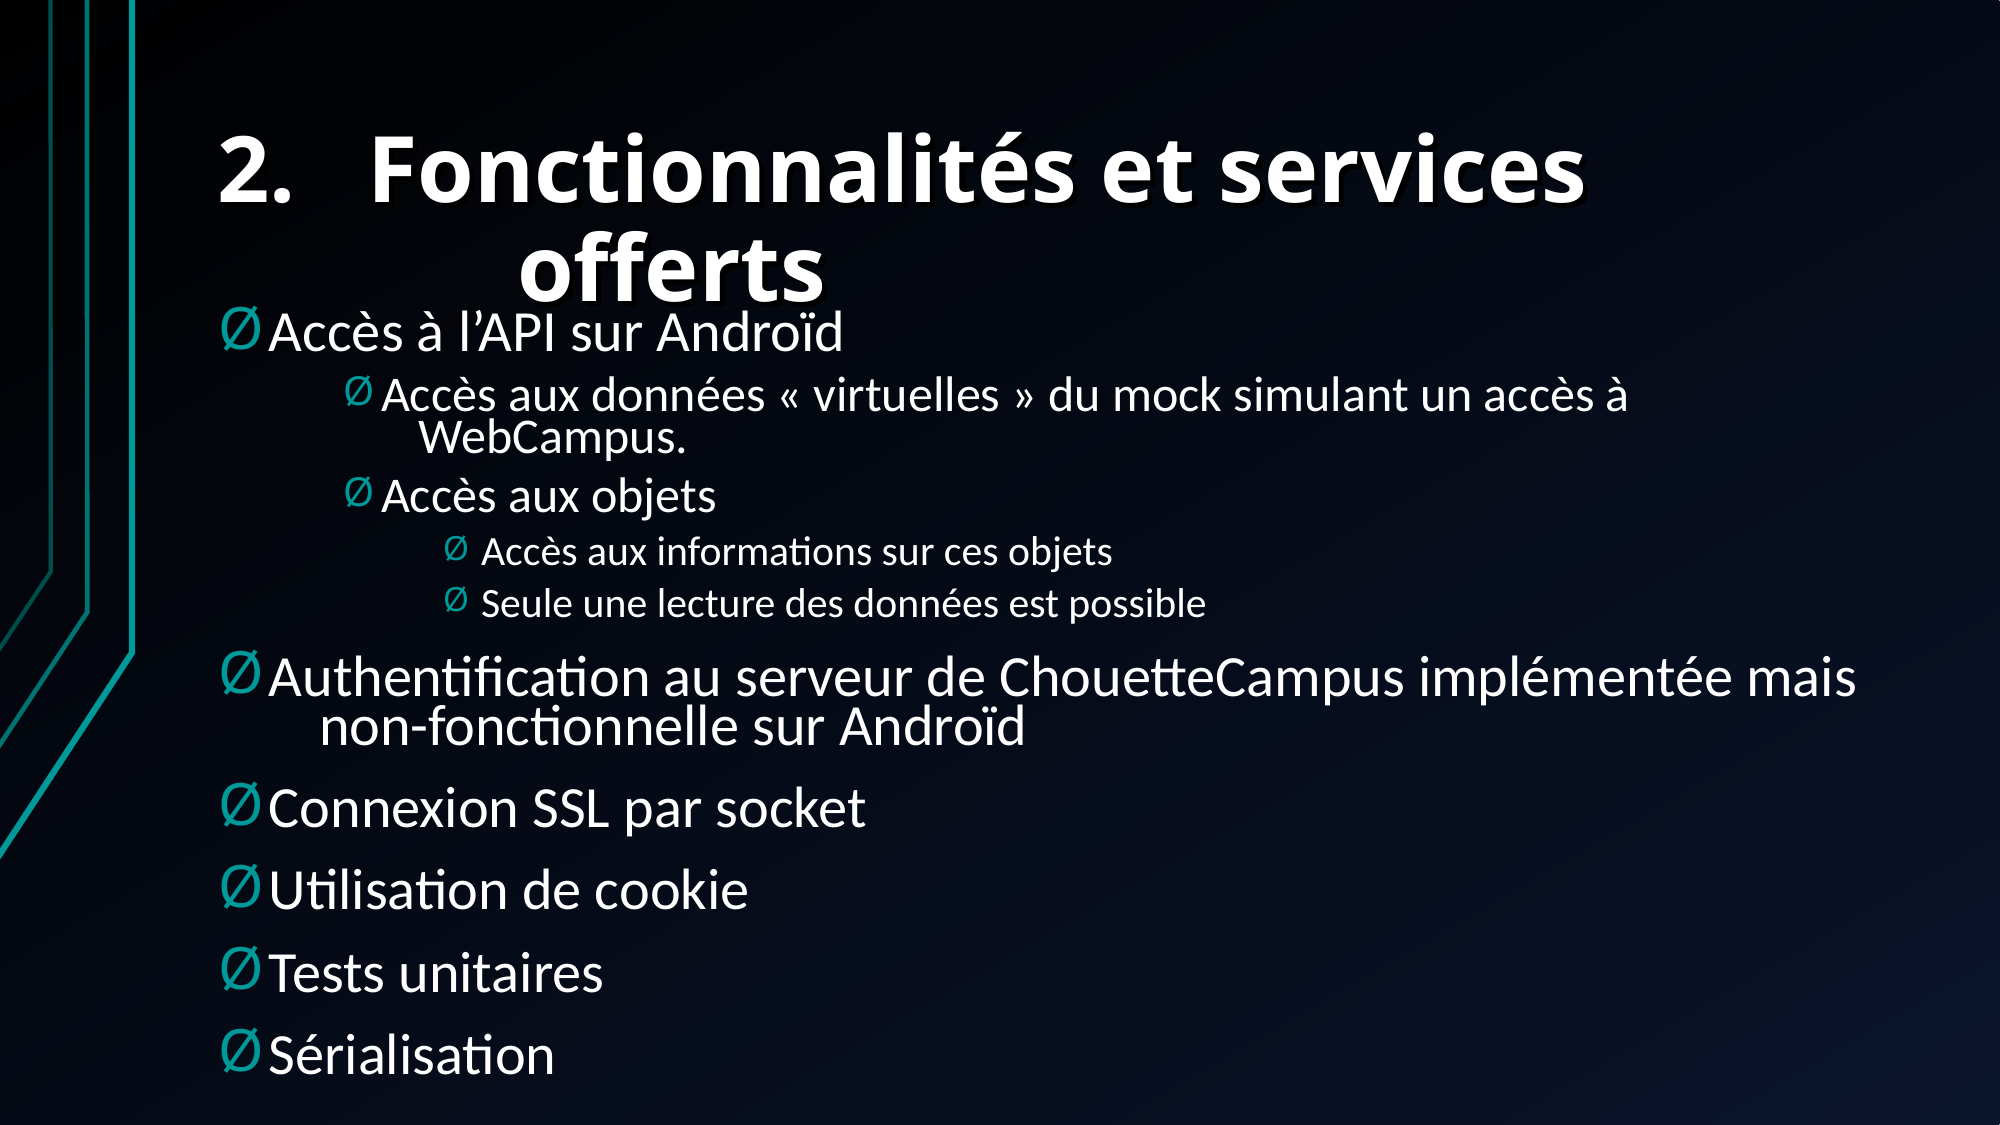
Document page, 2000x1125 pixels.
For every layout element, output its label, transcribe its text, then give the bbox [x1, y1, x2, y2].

title Fonctionnalités et services offerts [197, 113, 1897, 315]
list Accès à l’API sur Androïd Accès aux données « virtuelles » du mock simulant un accès à WebCampus. Accès aux objets Accès aux informations sur ces objets Seule une lecture des données est possible Authentification au serveur de ChouetteCampus implémentée mais non-fonctionnelle sur Androïd Connexion SSL par socket Utilisation de cookie Tests unitaires Sérialisation [199, 302, 1899, 1104]
